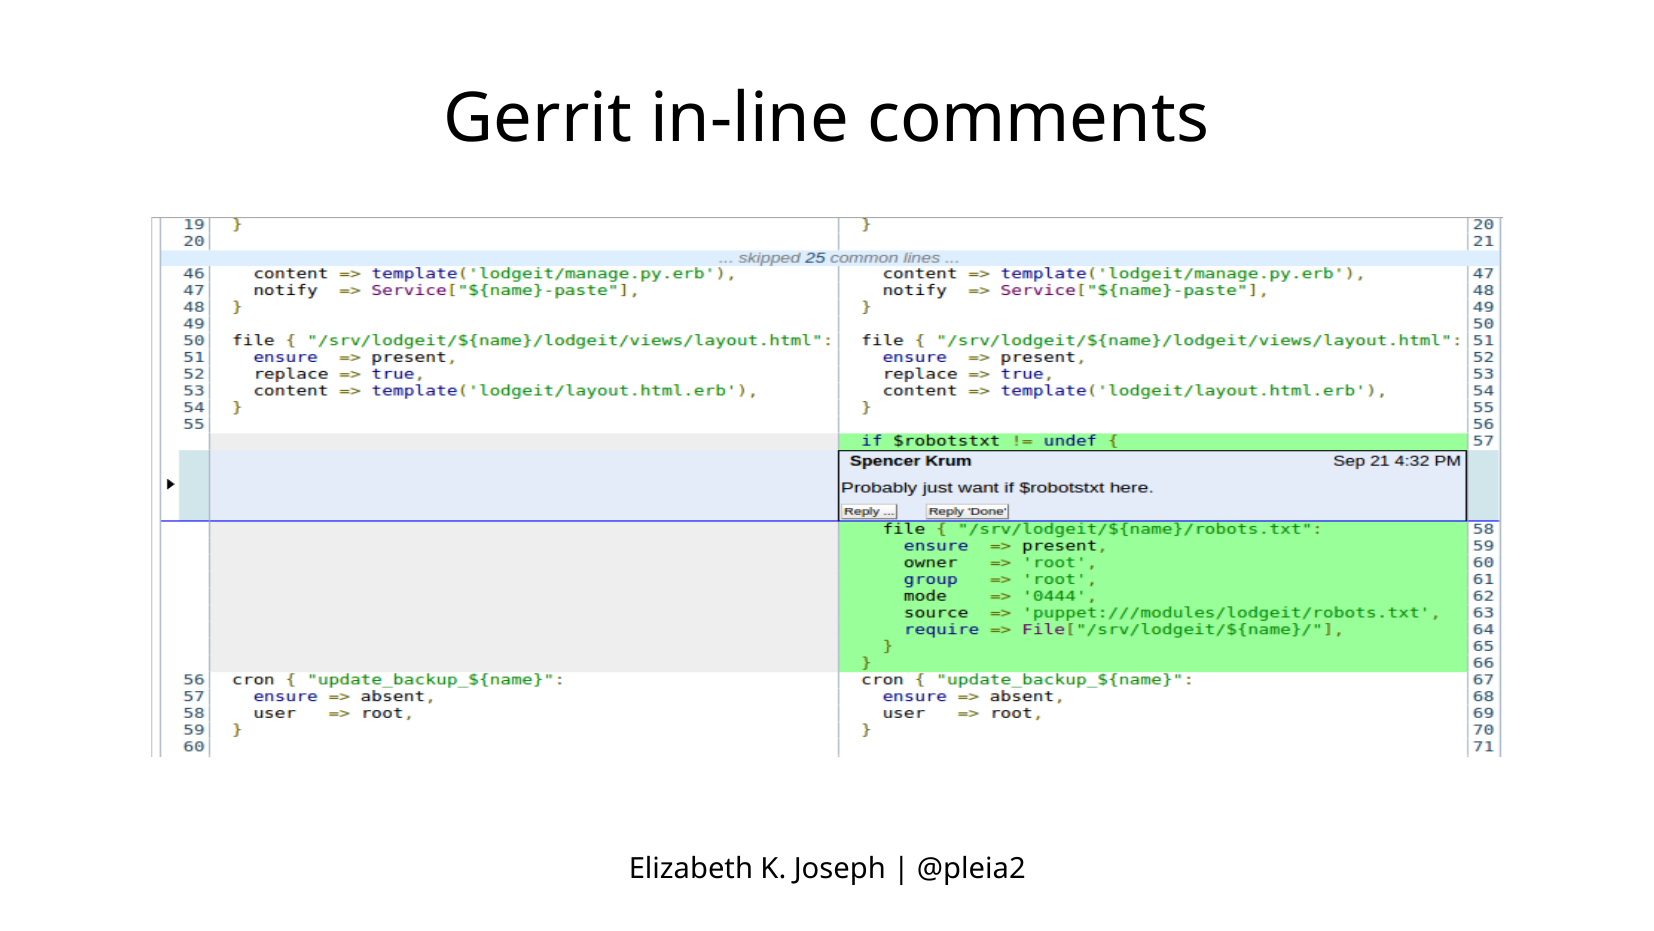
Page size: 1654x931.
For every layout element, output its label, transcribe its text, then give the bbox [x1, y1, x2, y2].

picture [151, 217, 1503, 758]
title Gerrit in-line comments [82, 37, 1571, 193]
